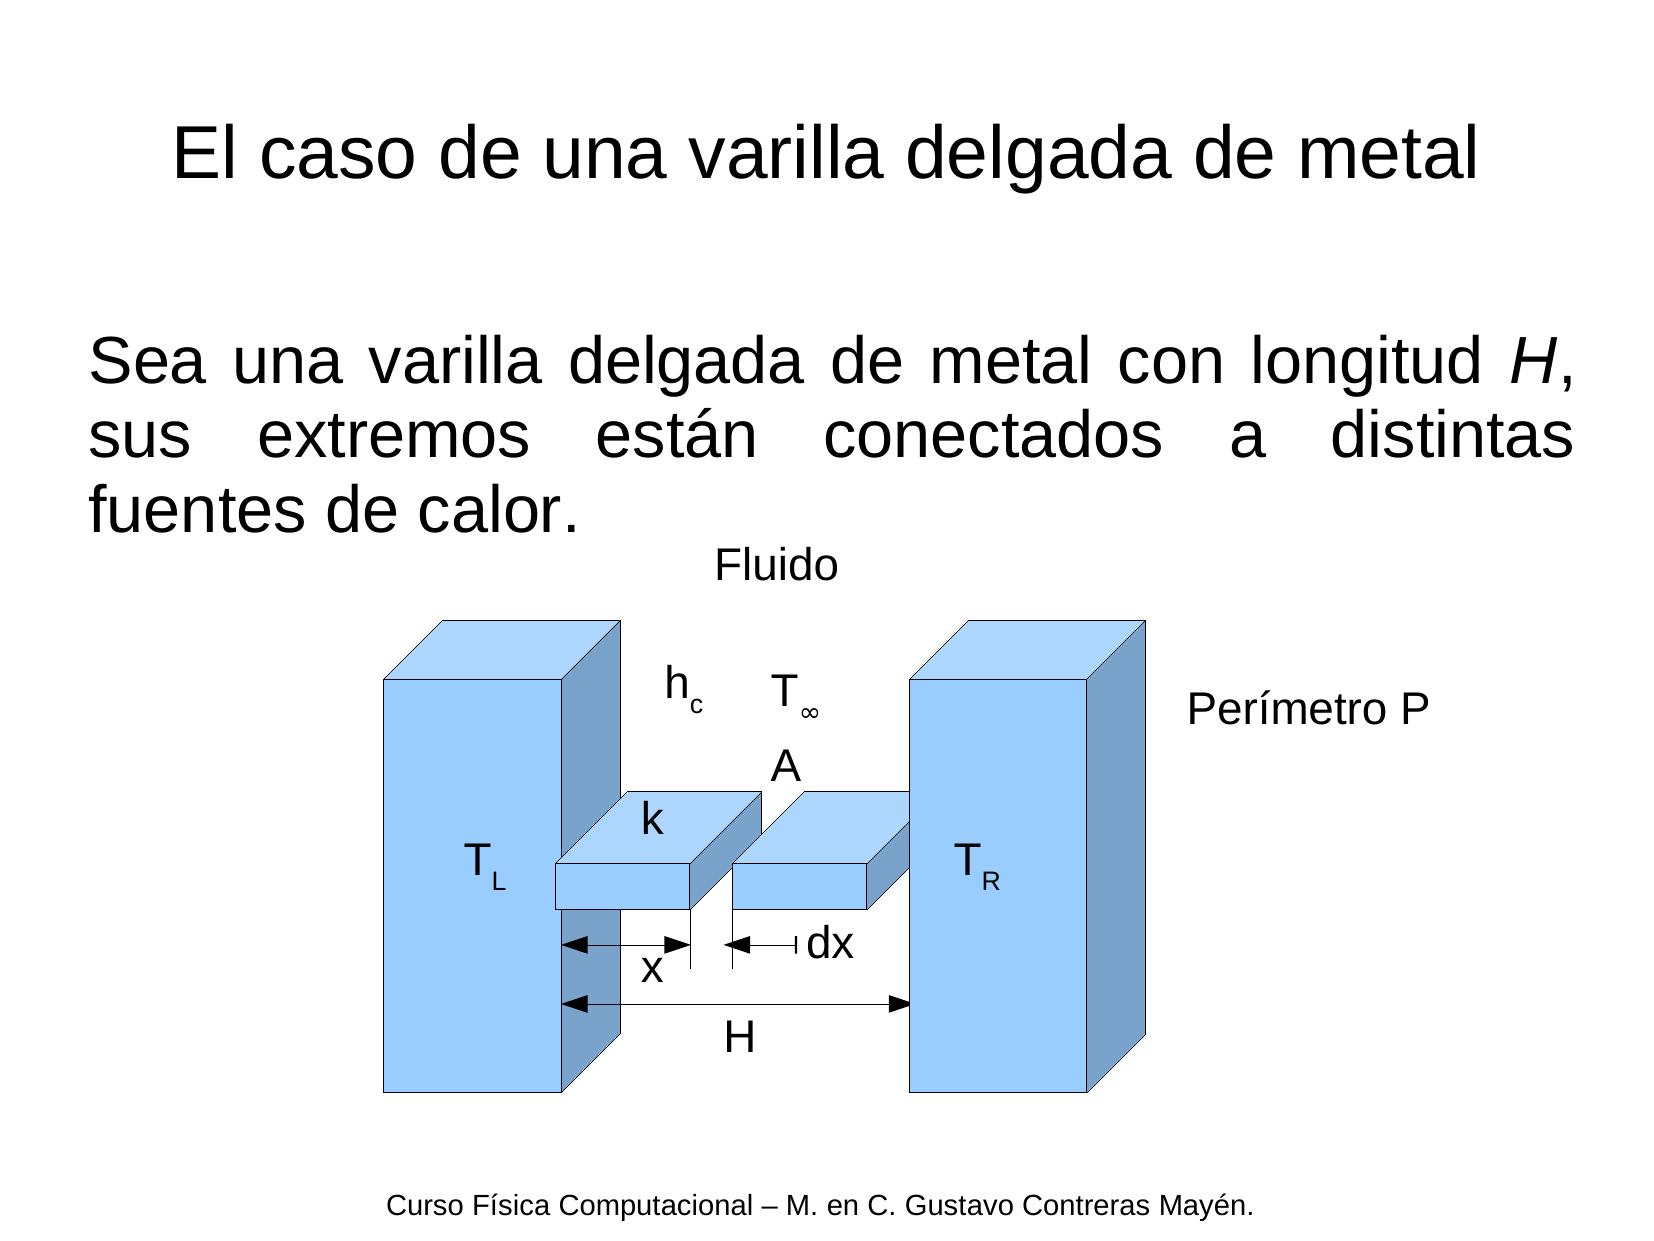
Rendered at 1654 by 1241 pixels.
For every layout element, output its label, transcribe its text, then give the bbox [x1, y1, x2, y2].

text_box TR [938, 826, 1052, 904]
text_box [383, 620, 1146, 1093]
text_box x [625, 933, 739, 1000]
text_box dx [791, 909, 904, 976]
text_box A [755, 732, 869, 799]
text_box k [625, 785, 739, 852]
text_box T∞ [755, 649, 869, 729]
text_box TL [448, 826, 562, 904]
text_box Perímetro P [1171, 675, 1506, 742]
text_box hc [649, 649, 755, 727]
title El caso de una varilla delgada de metal [82, 49, 1571, 257]
subtitle Sea una varilla delgada de metal con longitud H, sus extremos están conectados a distintas fuentes de calor. [88, 279, 1577, 591]
text_box H [708, 1003, 821, 1070]
text_box Fluido [699, 531, 857, 598]
